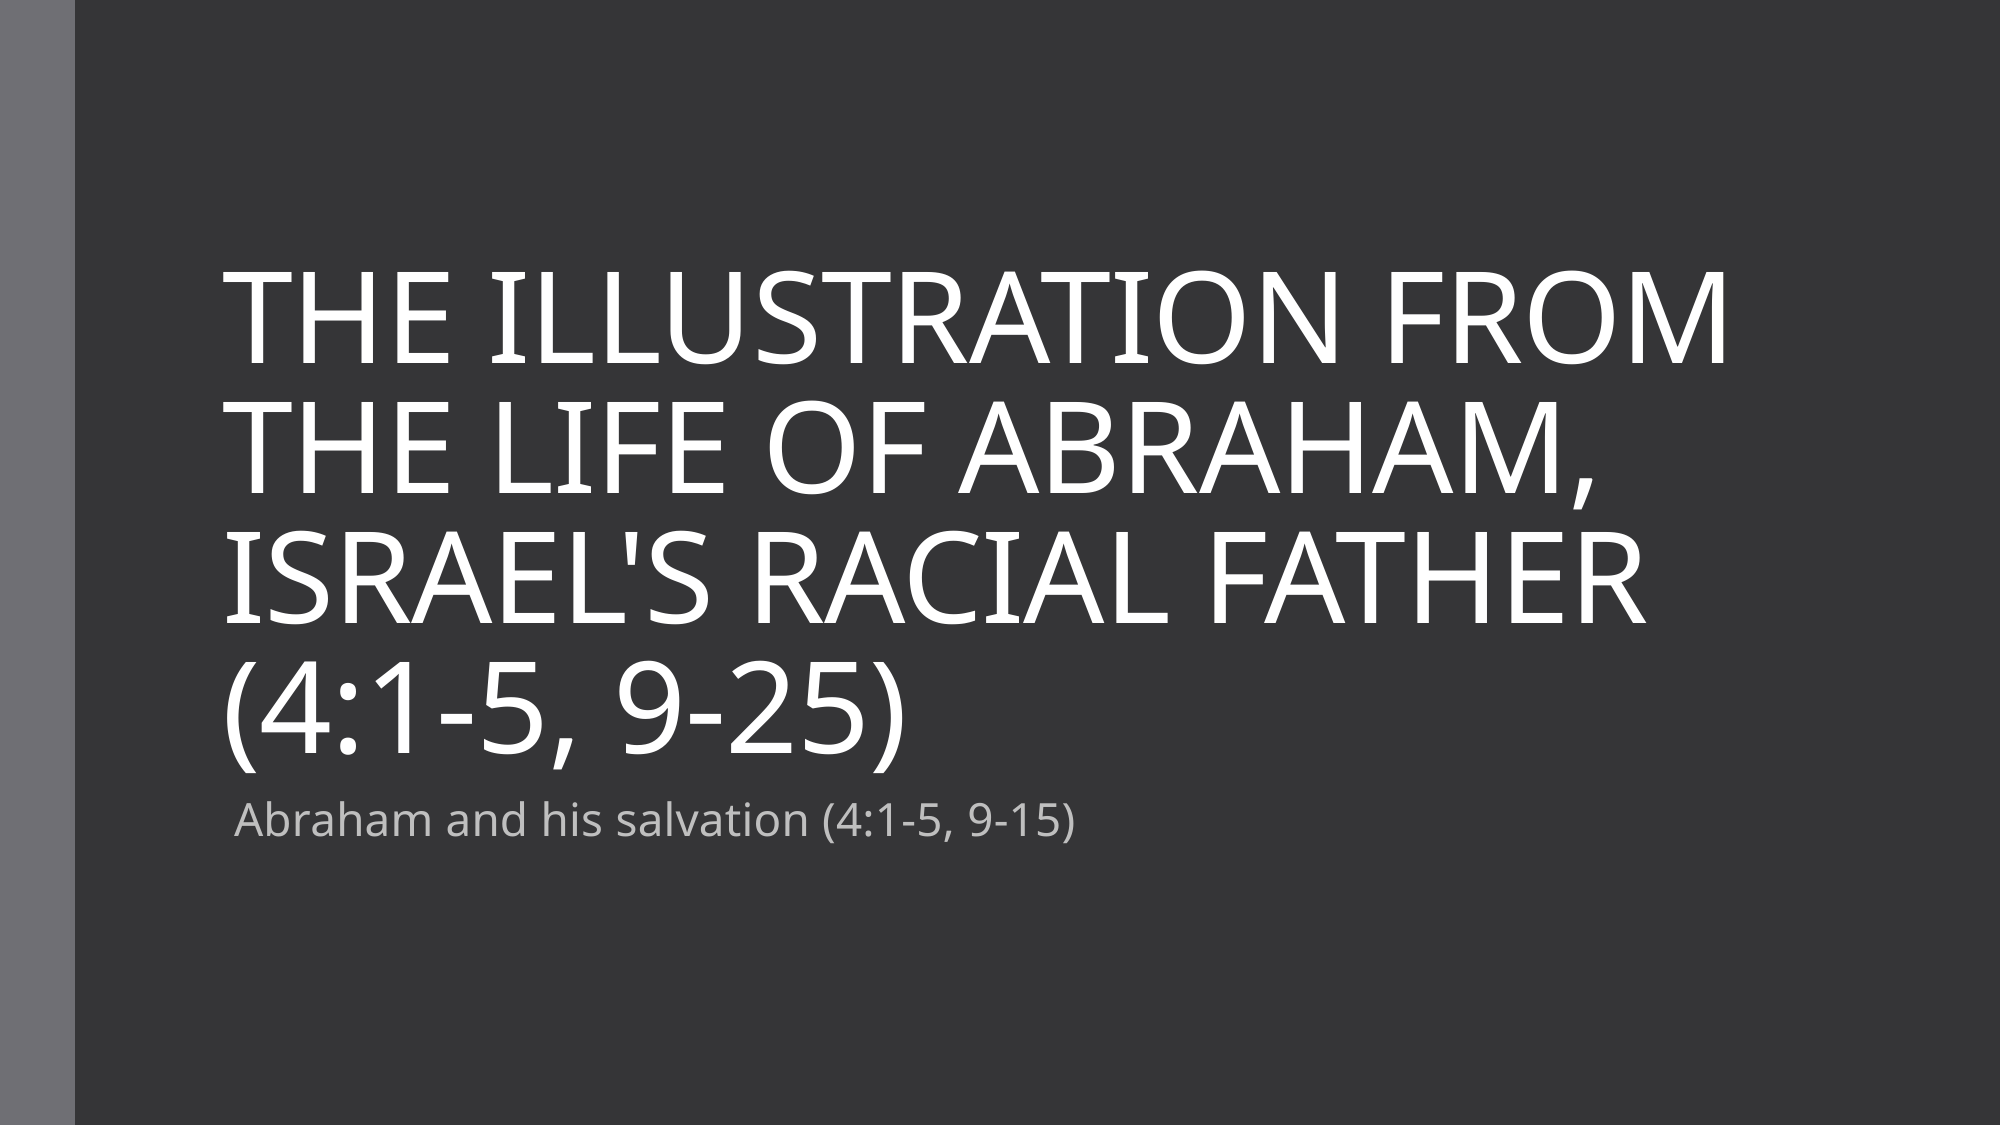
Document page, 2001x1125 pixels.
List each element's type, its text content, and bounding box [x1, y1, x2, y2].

title THE ILLUSTRATION FROM THE LIFE OF ABRAHAM, ISRAEL'S RACIAL FATHER (4:1-5, 9-25) [206, 124, 1752, 787]
subtitle Abraham and his salvation (4:1-5, 9-15) [206, 787, 1752, 1066]
